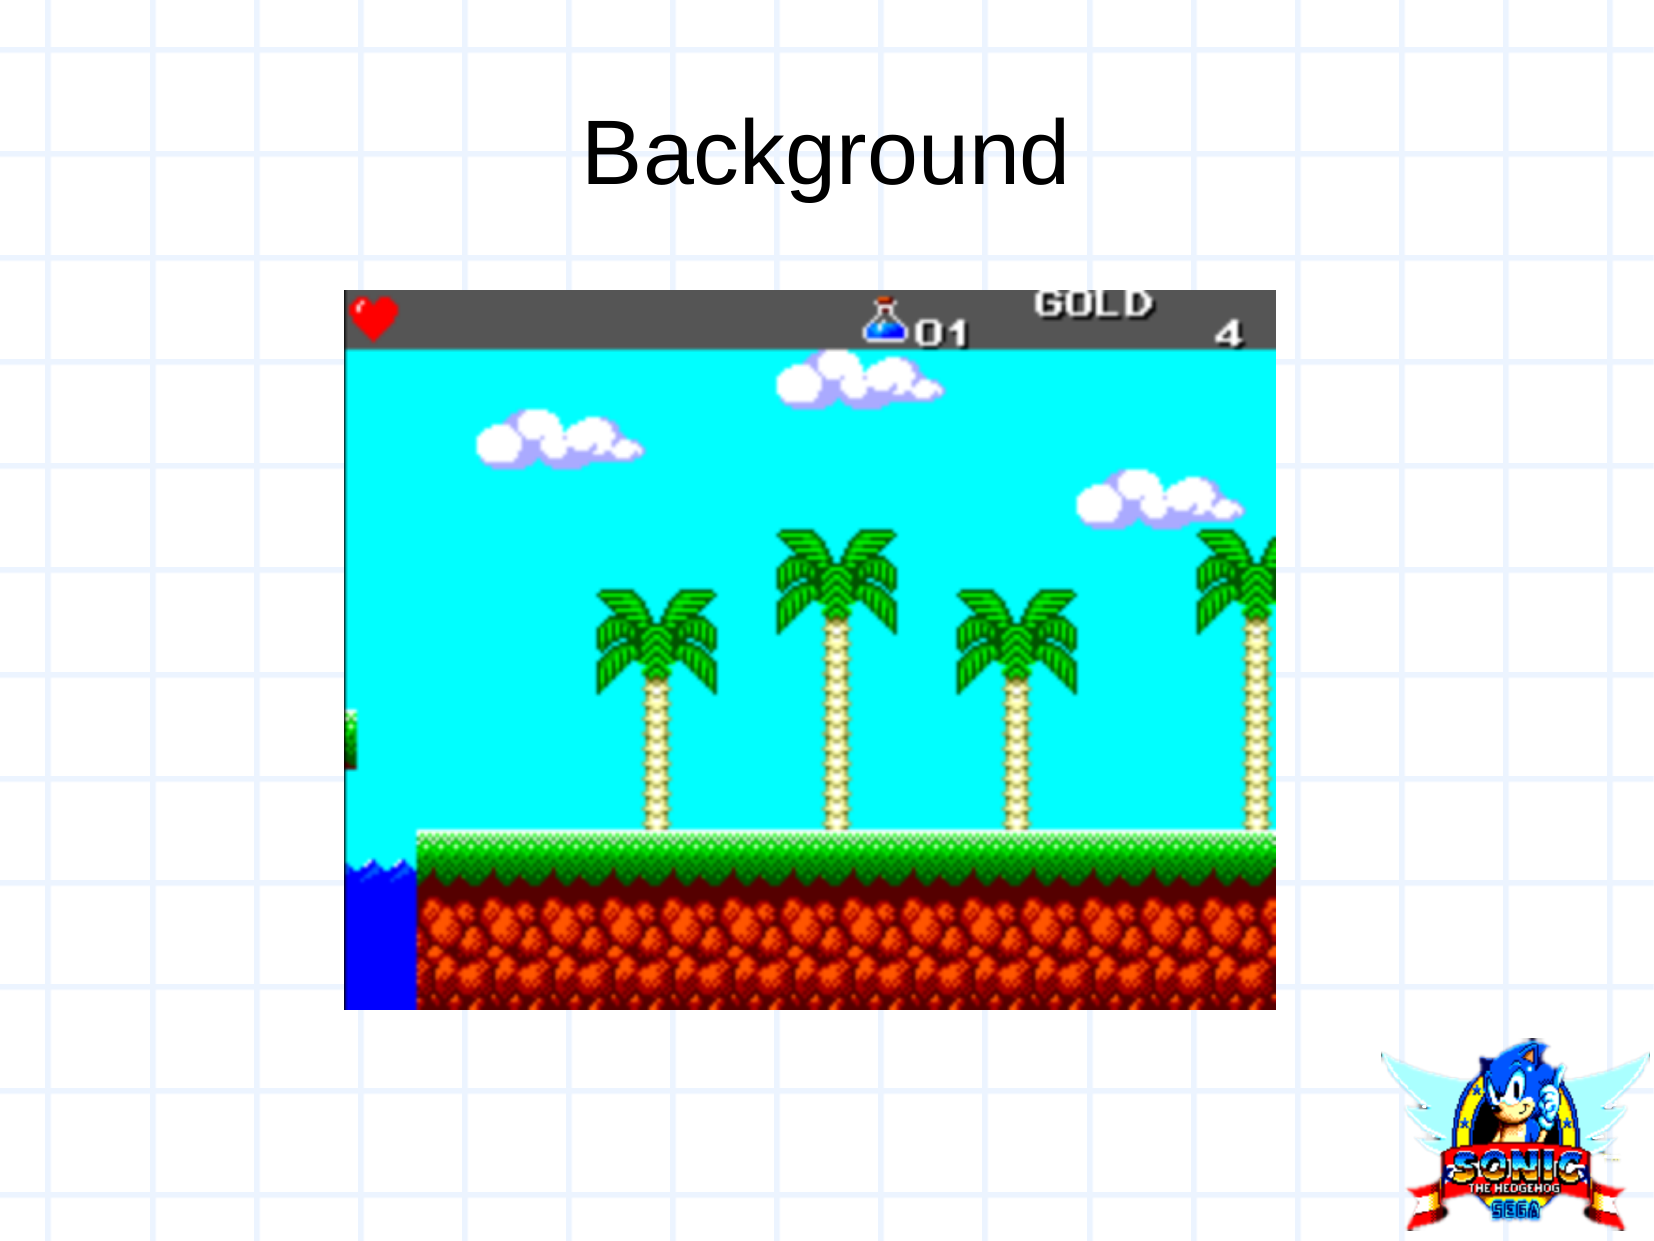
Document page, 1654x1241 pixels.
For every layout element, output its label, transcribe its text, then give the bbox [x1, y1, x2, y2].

picture [0, 0, 1654, 1241]
title Background [82, 49, 1571, 257]
